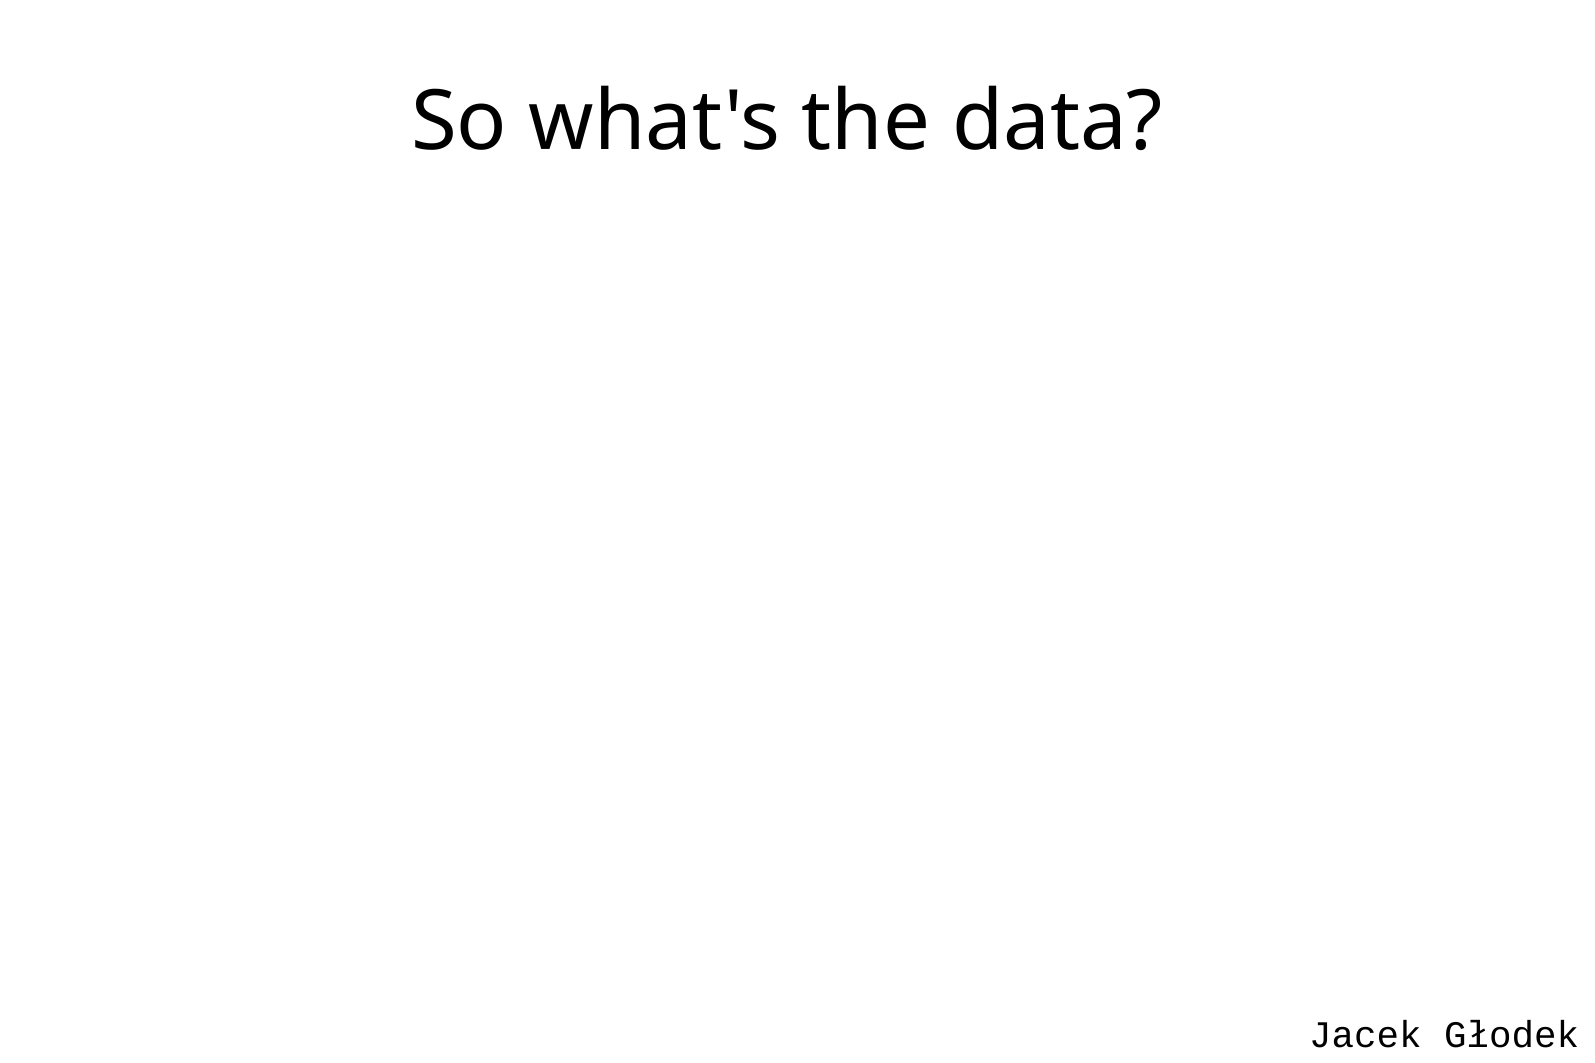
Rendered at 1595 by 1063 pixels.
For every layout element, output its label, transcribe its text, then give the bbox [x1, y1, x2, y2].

text_box So what's the data? [67, 53, 1530, 171]
text_box Jacek Głodek [1294, 1008, 1595, 1063]
